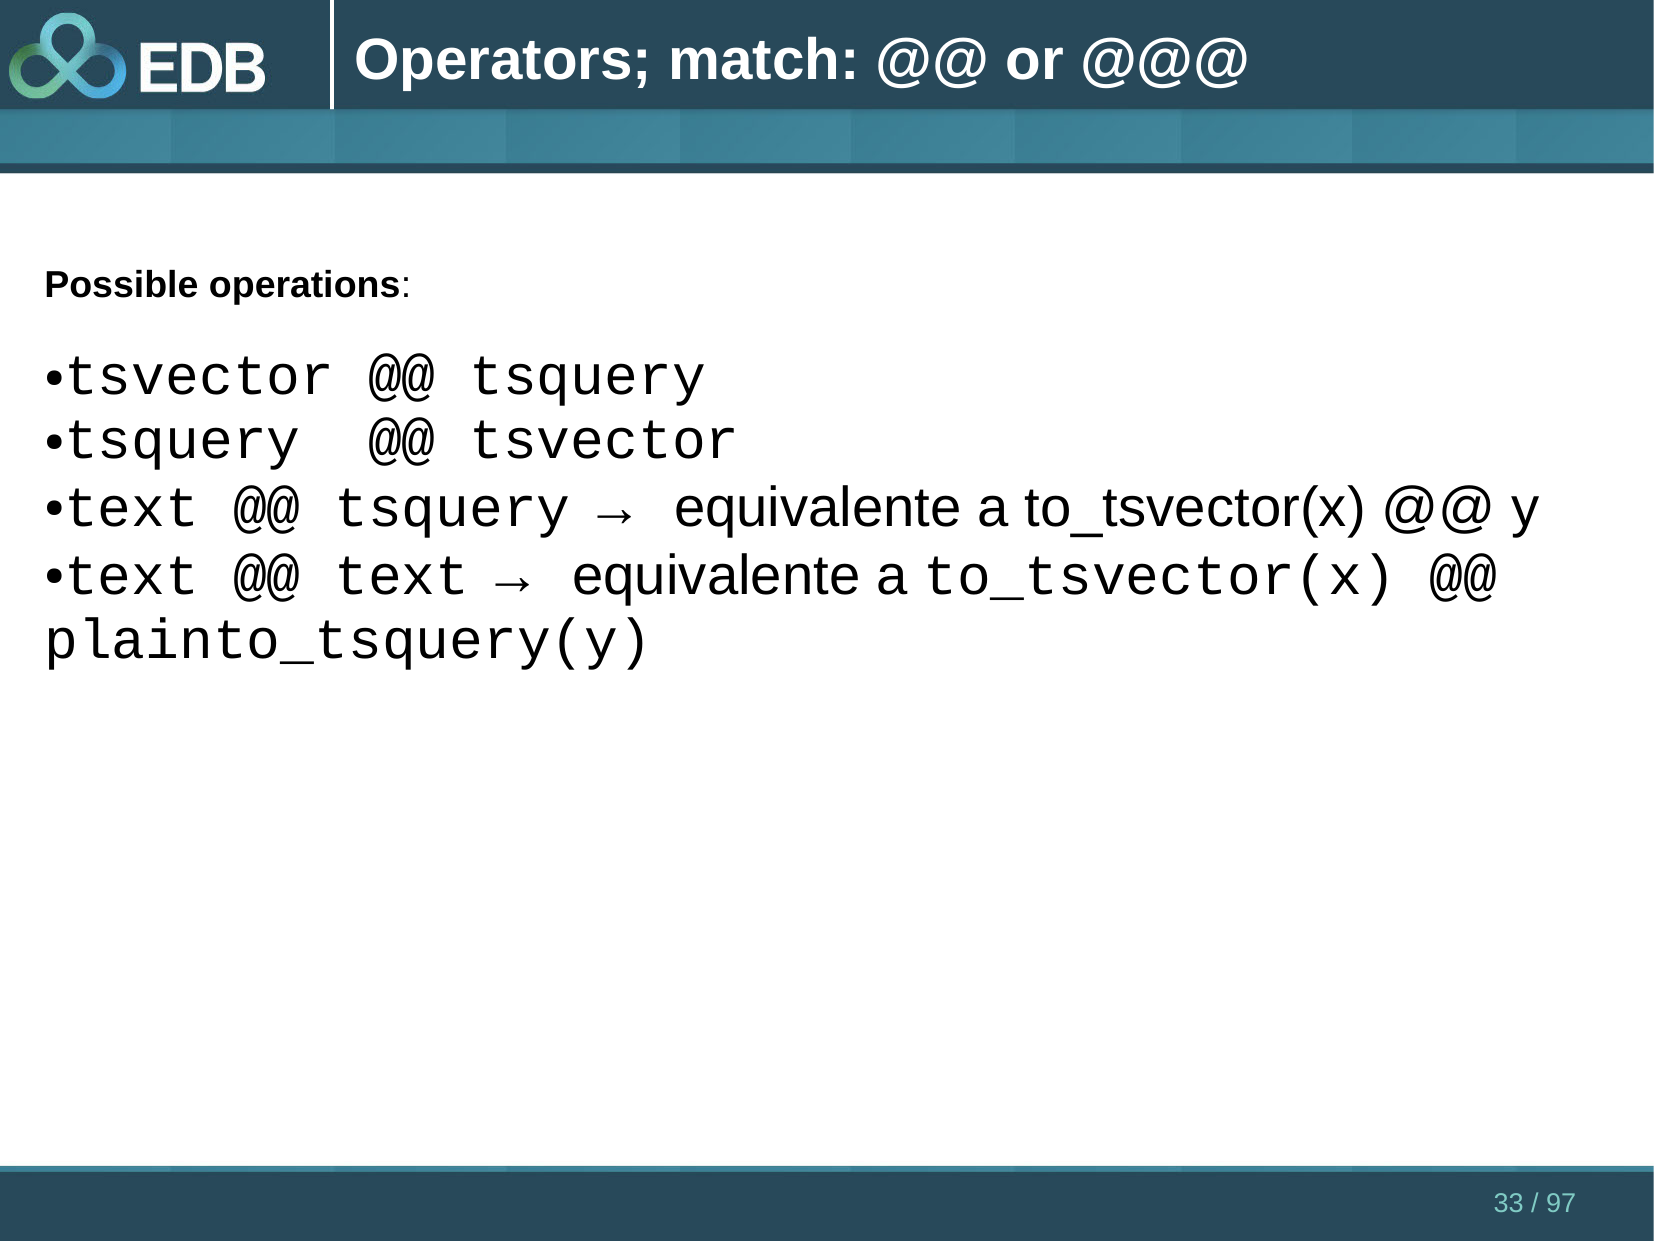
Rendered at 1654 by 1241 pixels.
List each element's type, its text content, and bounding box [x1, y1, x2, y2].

picture [0, 0, 1654, 1241]
title Operators; match: @@ or @@@ [354, 26, 1595, 92]
text_box Possible operations: tsvector @@ tsquery tsquery @@ tsvector text @@ tsquery → equivalente a to_tsvector(x) @@ y text @@ text → equivalente a to_tsvector(x) @@ plainto_tsquery(y) [29, 256, 1595, 994]
